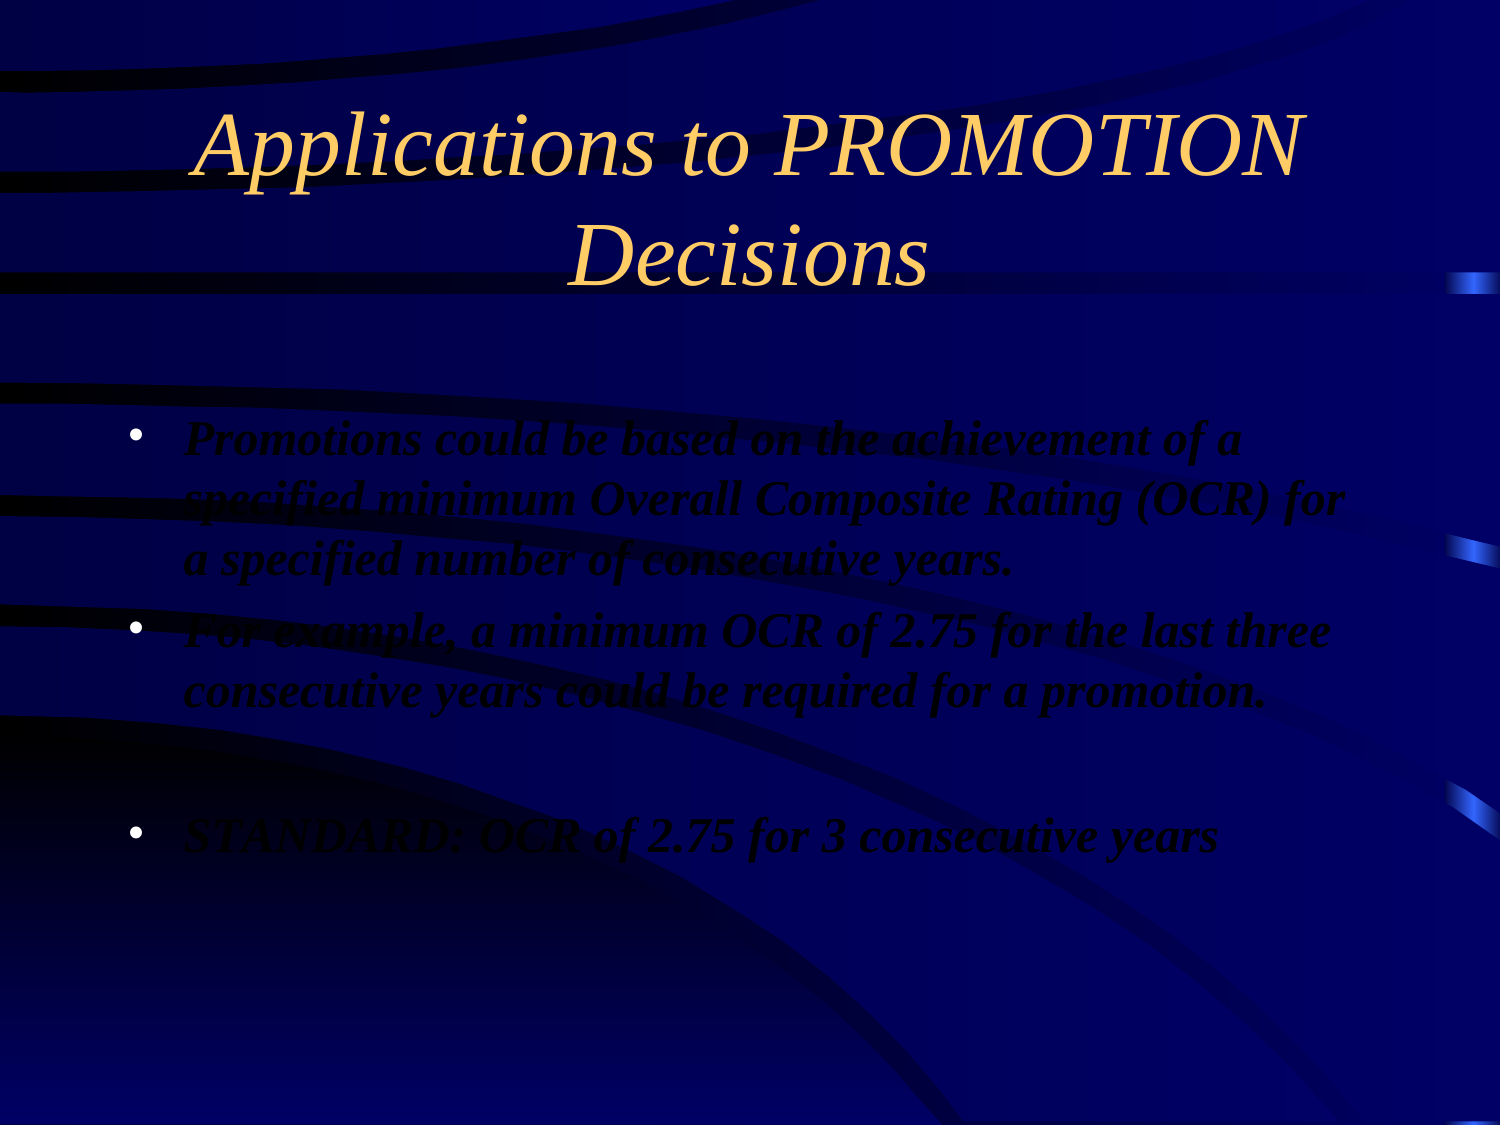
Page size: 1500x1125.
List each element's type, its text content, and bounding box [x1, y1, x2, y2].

list Promotions could be based on the achievement of a specified minimum Overall Composite Rating (OCR) for a specified number of consecutive years. For example, a minimum OCR of 2.75 for the last three consecutive years could be required for a promotion. STANDARD: OCR of 2.75 for 3 consecutive years [112, 324, 1388, 1000]
title Applications to PROMOTION Decisions [112, 99, 1388, 288]
